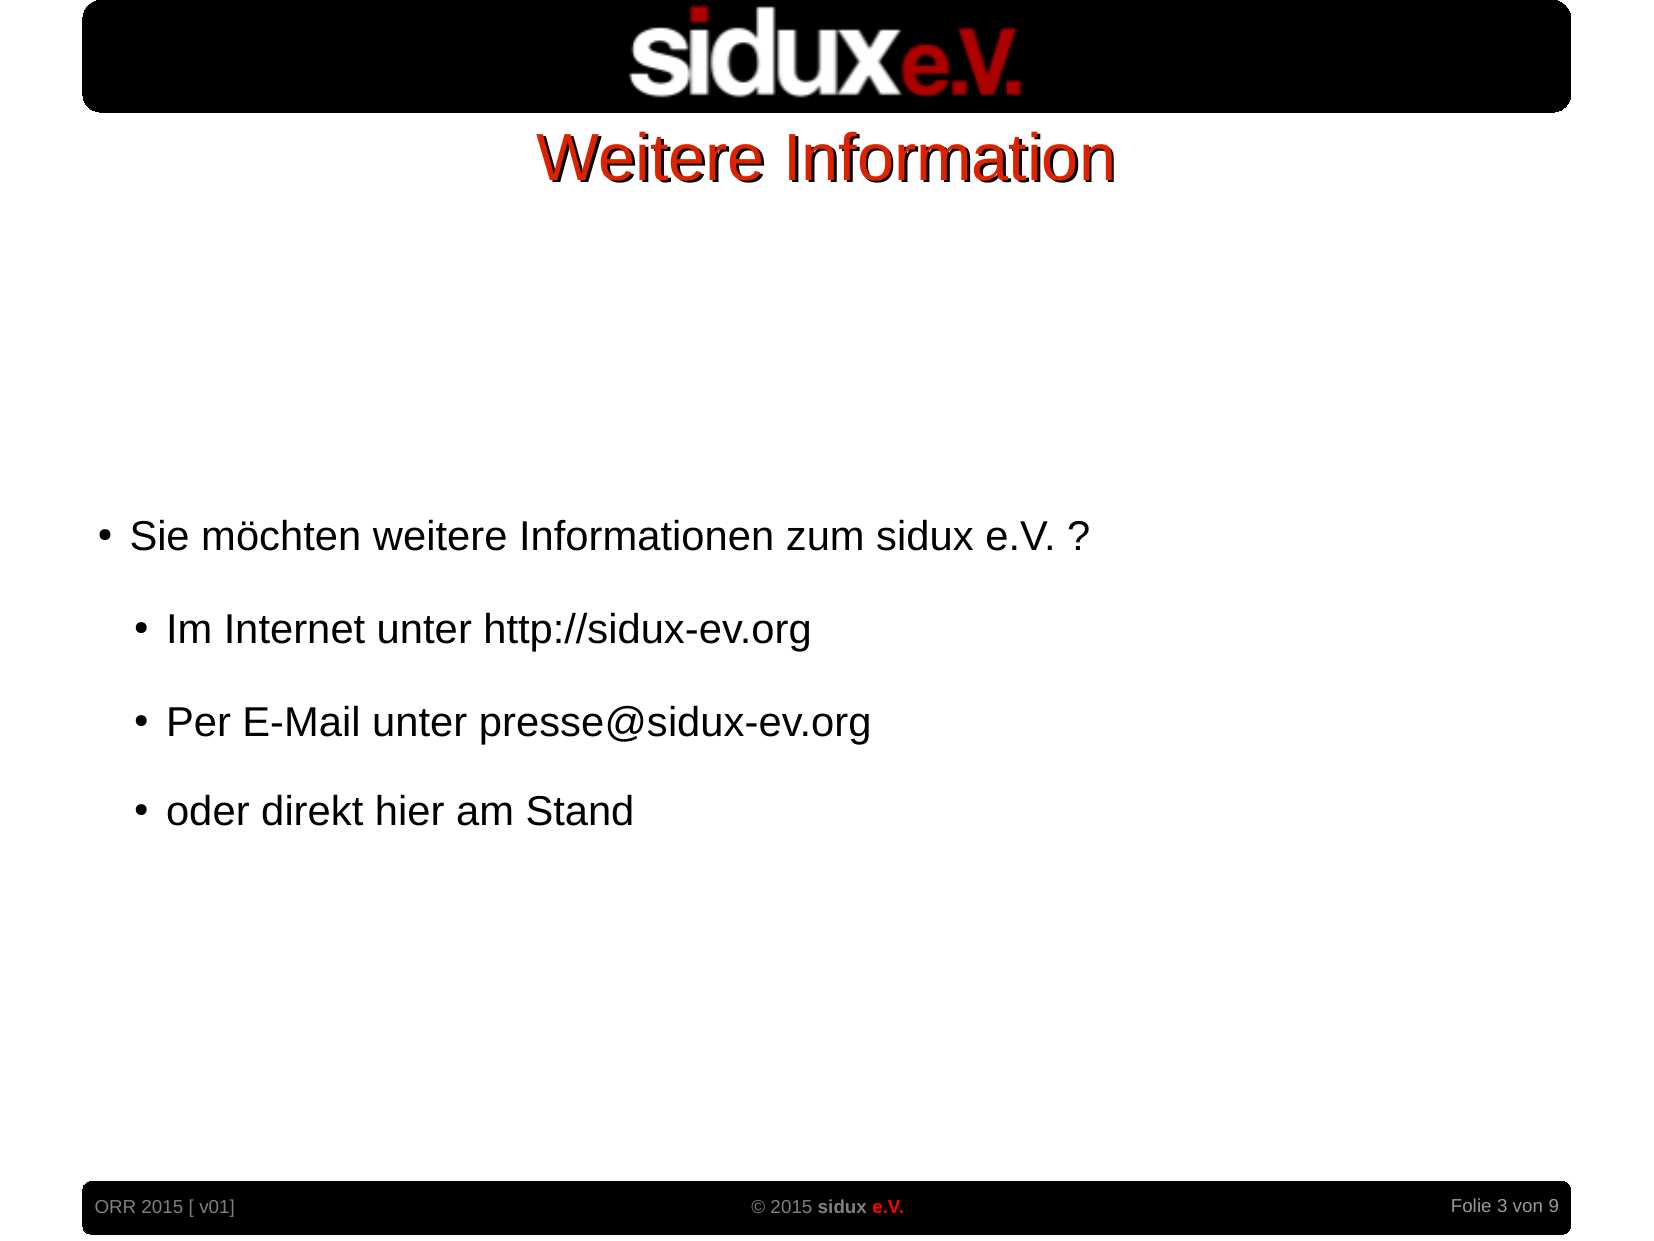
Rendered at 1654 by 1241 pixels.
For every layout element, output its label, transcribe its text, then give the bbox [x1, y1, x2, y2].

picture [609, 0, 1028, 110]
text_box Weitere Information [82, 112, 1571, 213]
text_box Sie möchten weitere Informationen zum sidux e.V. ? Im Internet unter http://sidux-ev.org Per E-Mail unter presse@sidux-ev.org oder direkt hier am Stand [82, 224, 1571, 1170]
